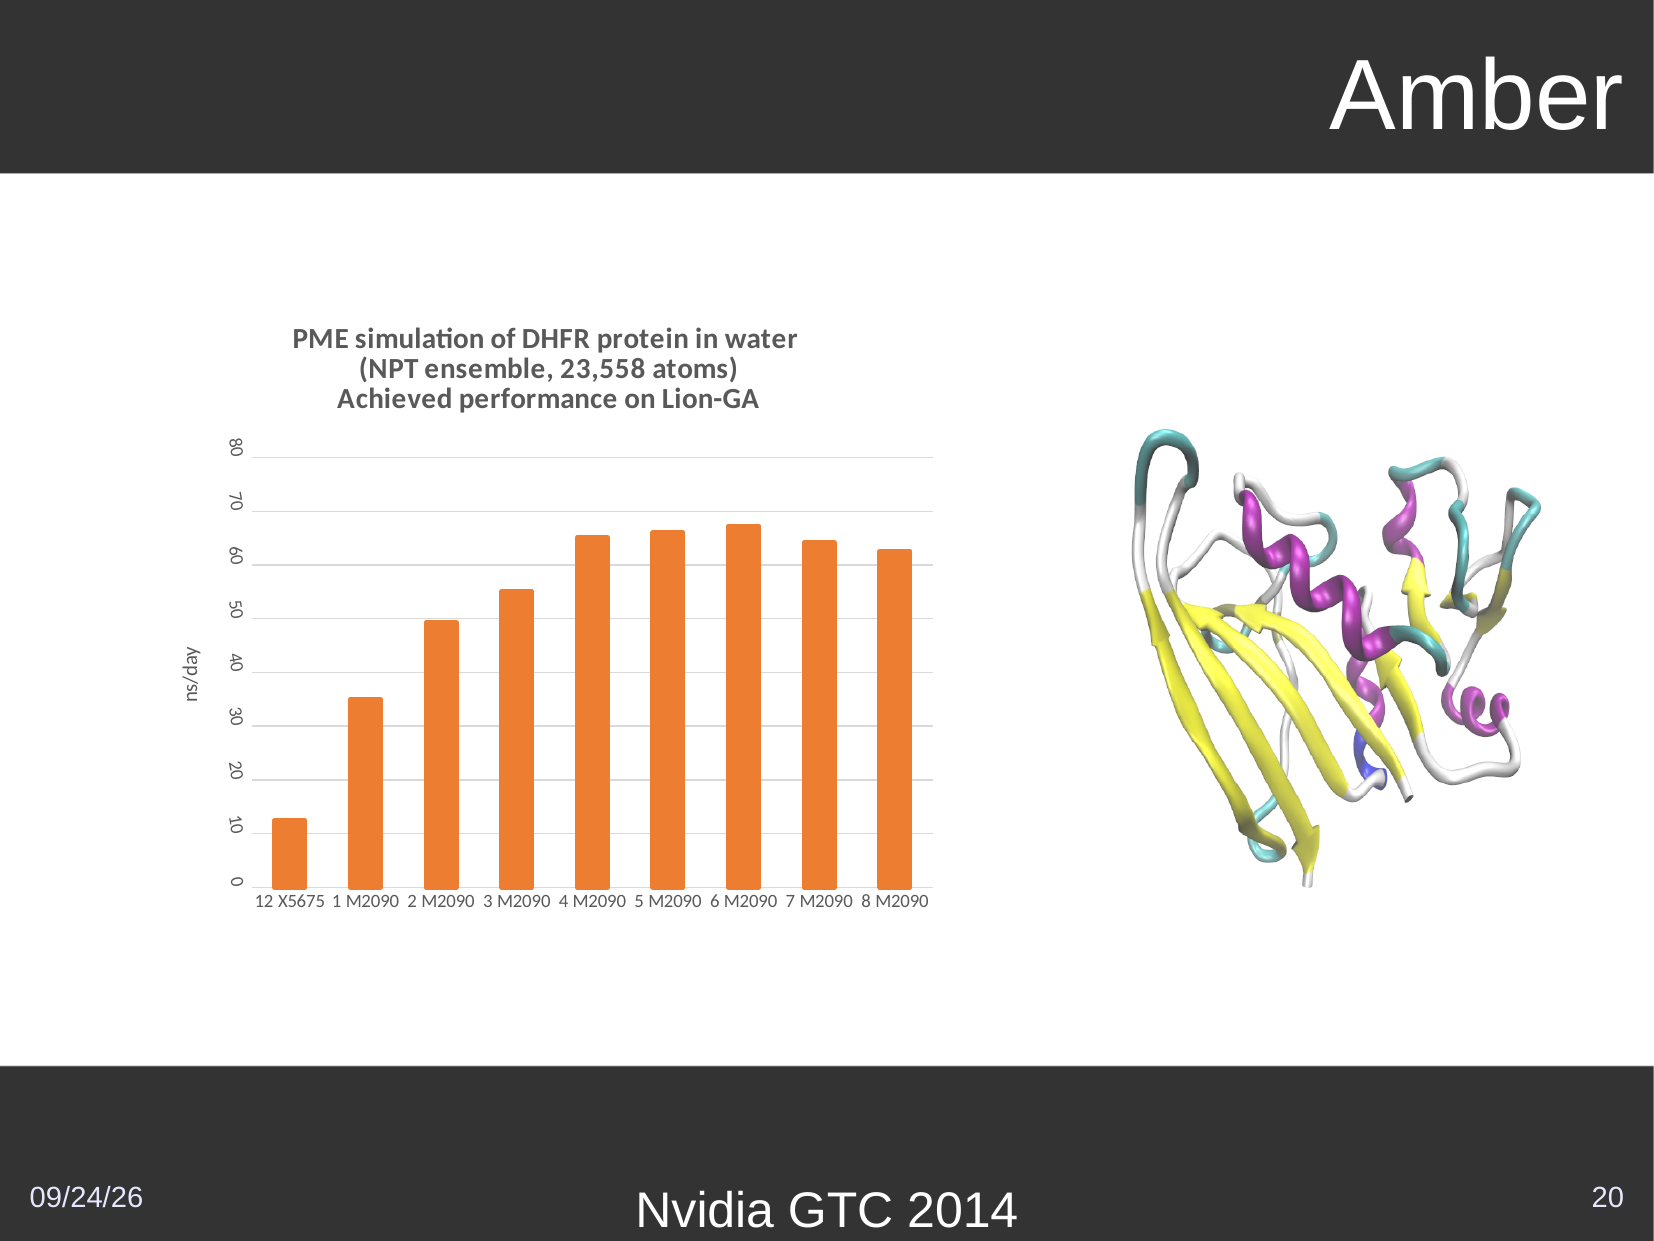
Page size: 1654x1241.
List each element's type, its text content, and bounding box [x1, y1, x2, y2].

title Amber [135, 37, 1624, 154]
chart [148, 297, 949, 925]
picture [0, 0, 1654, 1241]
subtitle Nvidia GTC 2014 [29, 1182, 1625, 1239]
